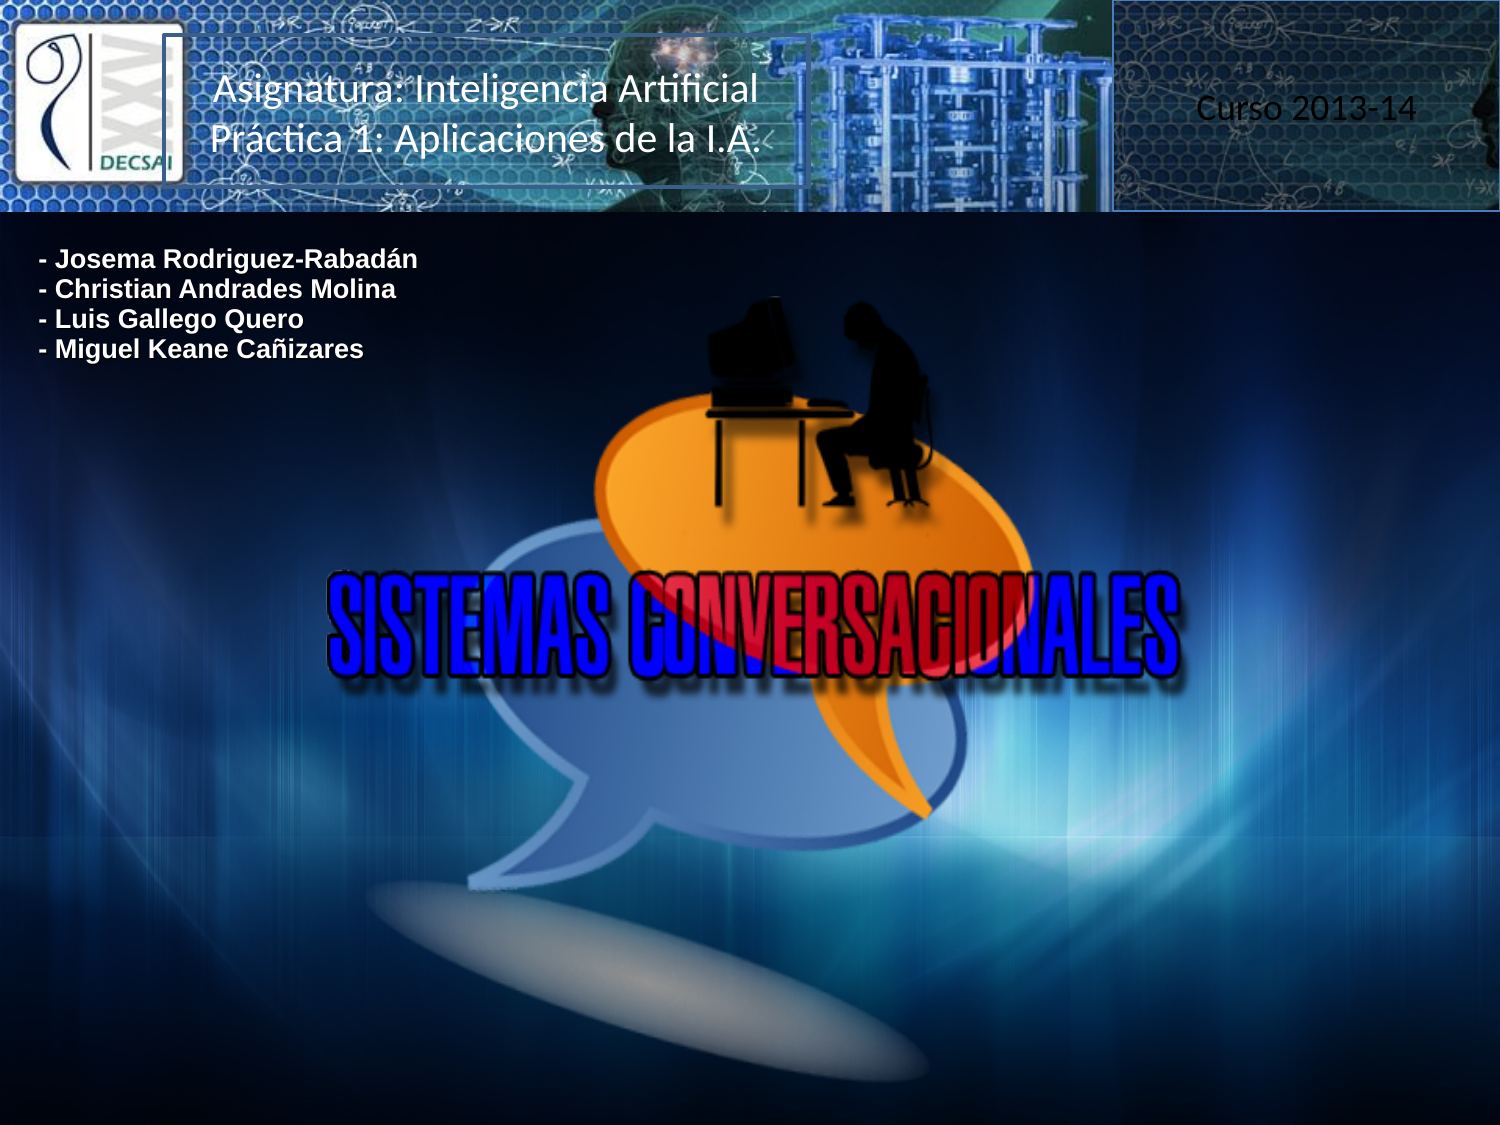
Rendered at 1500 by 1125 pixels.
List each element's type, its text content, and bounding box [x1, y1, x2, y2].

picture [0, 0, 1500, 1125]
picture [1114, 1, 1499, 210]
text_box - Josema Rodriguez-Rabadán - Christian Andrades Molina - Luis Gallego Quero - Miguel Keane Cañizares [23, 236, 615, 376]
